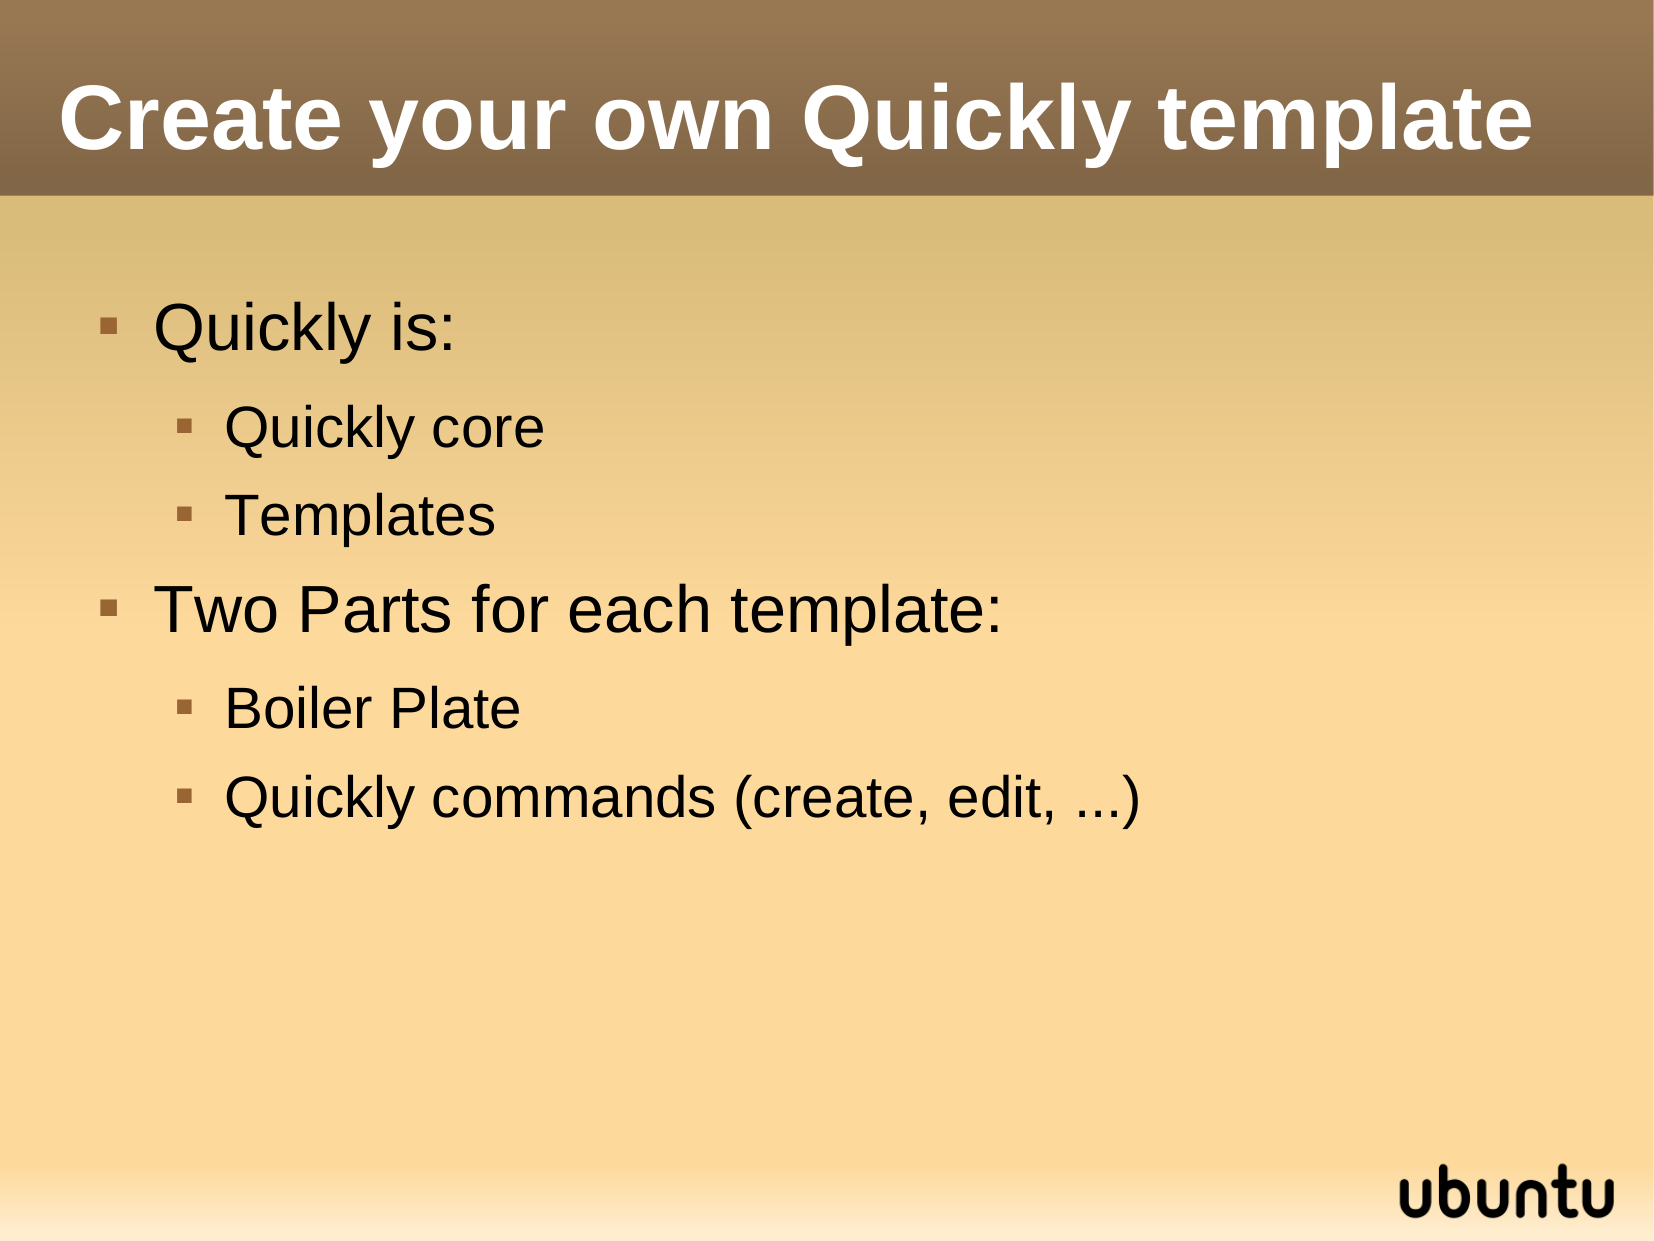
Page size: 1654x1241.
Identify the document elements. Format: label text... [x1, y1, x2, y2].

list Quickly is: Quickly core Templates Two Parts for each template: Boiler Plate Quickly commands (create, edit, ...) [82, 290, 1571, 1094]
picture [0, 0, 1654, 1241]
title Create your own Quickly template [29, 0, 1565, 237]
